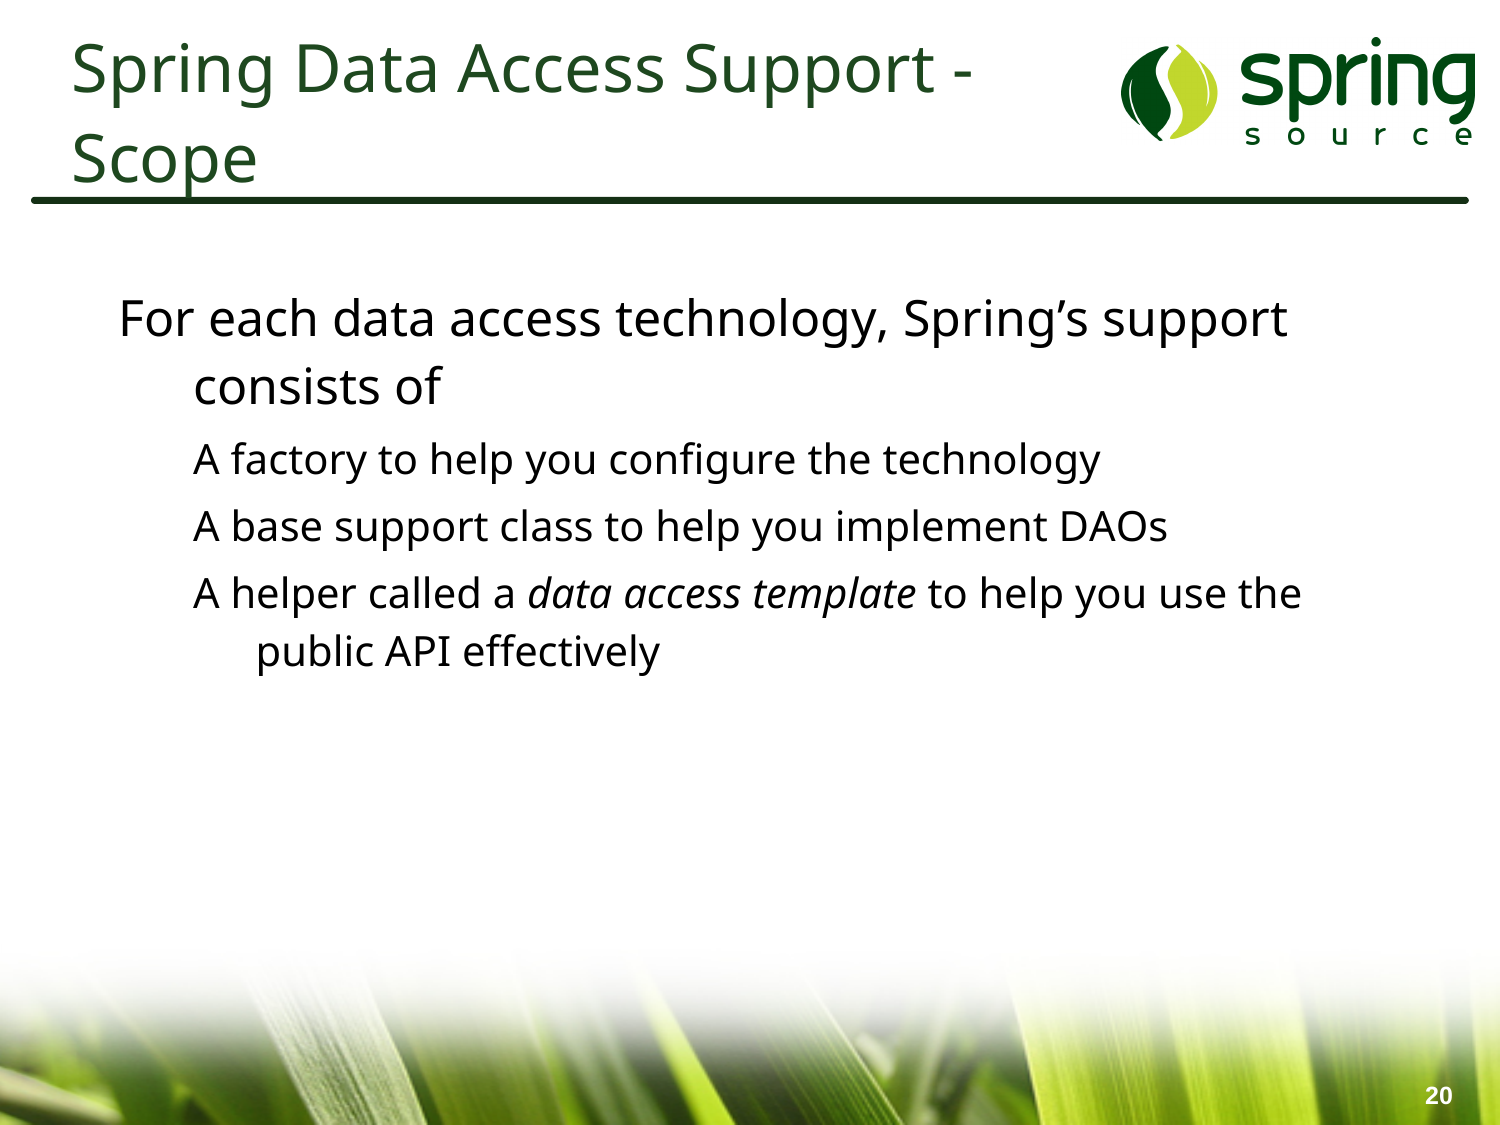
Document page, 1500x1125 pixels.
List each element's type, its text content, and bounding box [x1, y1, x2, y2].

picture [0, 944, 1500, 1125]
title Spring Data Access Support - Scope [56, 13, 1089, 191]
picture [1121, 37, 1475, 145]
list For each data access technology, Spring’s support consists of A factory to help you configure the technology A base support class to help you implement DAOs A helper called a data access template to help you use the public API effectively [103, 275, 1394, 938]
